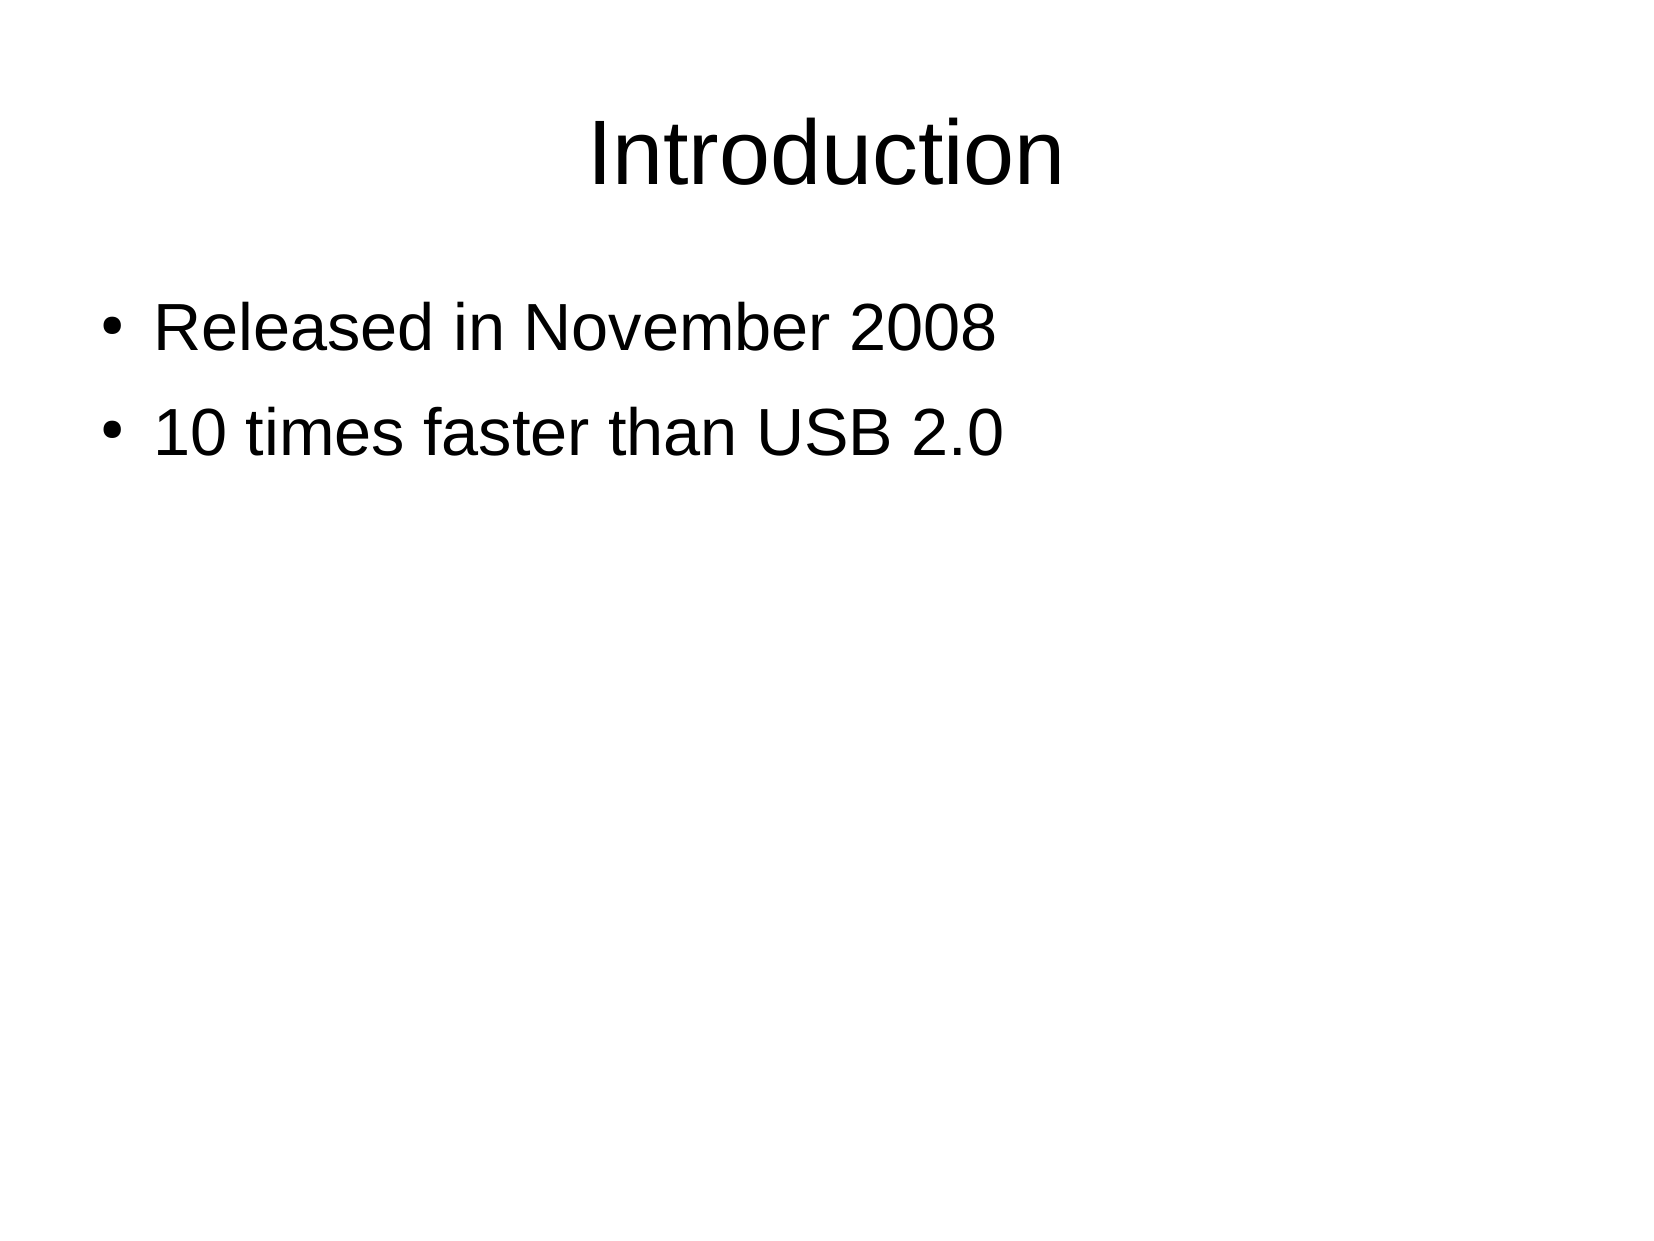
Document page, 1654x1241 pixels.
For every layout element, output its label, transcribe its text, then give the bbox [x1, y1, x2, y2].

title Introduction [82, 49, 1571, 257]
list Released in November 2008 10 times faster than USB 2.0 [82, 290, 1571, 1109]
